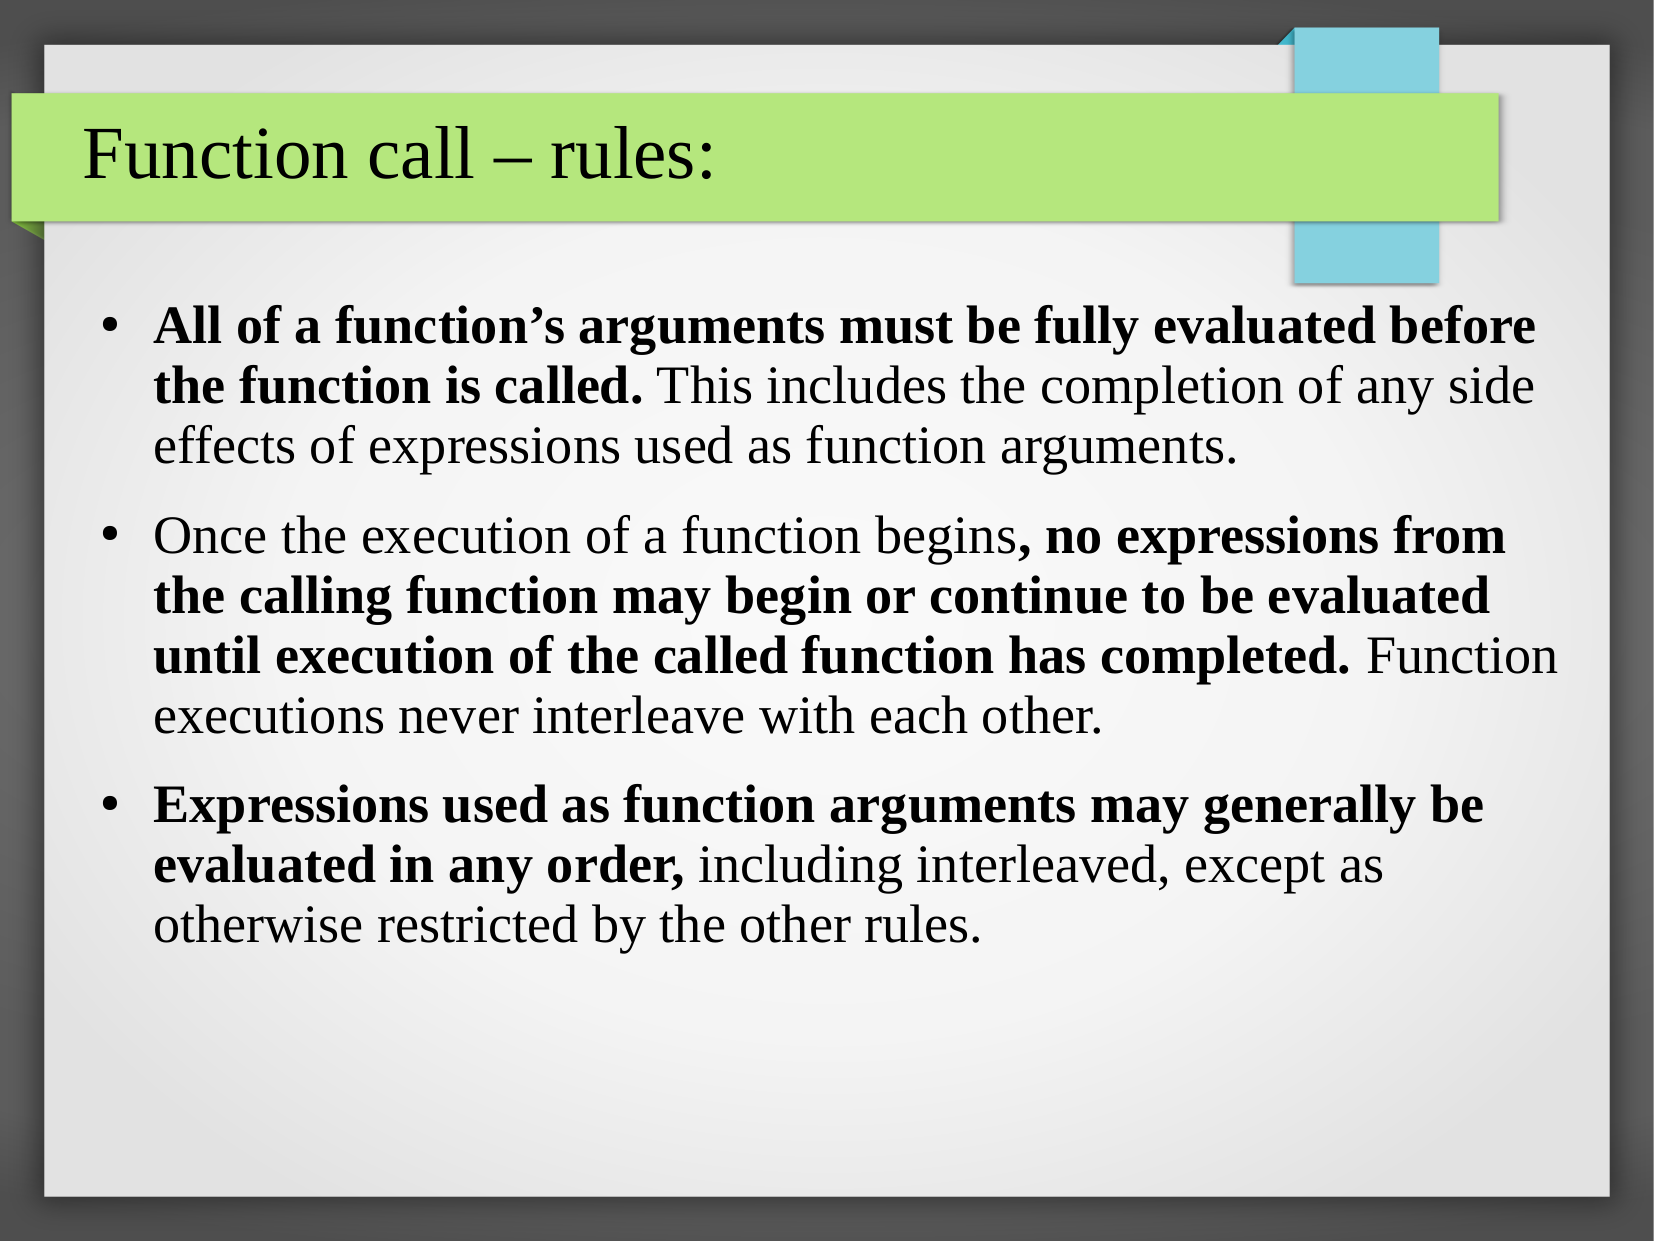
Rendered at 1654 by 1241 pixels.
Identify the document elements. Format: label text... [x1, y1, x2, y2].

list All of a function’s arguments must be fully evaluated before the function is called. This includes the completion of any side effects of expressions used as function arguments. Once the execution of a function begins, no expressions from the calling function may begin or continue to be evaluated until execution of the called function has completed. Function executions never interleave with each other. Expressions used as function arguments may generally be evaluated in any order, including interleaved, except as otherwise restricted by the other rules. [82, 295, 1571, 1015]
title Function call – rules: [82, 94, 1264, 213]
picture [0, 0, 1654, 1241]
